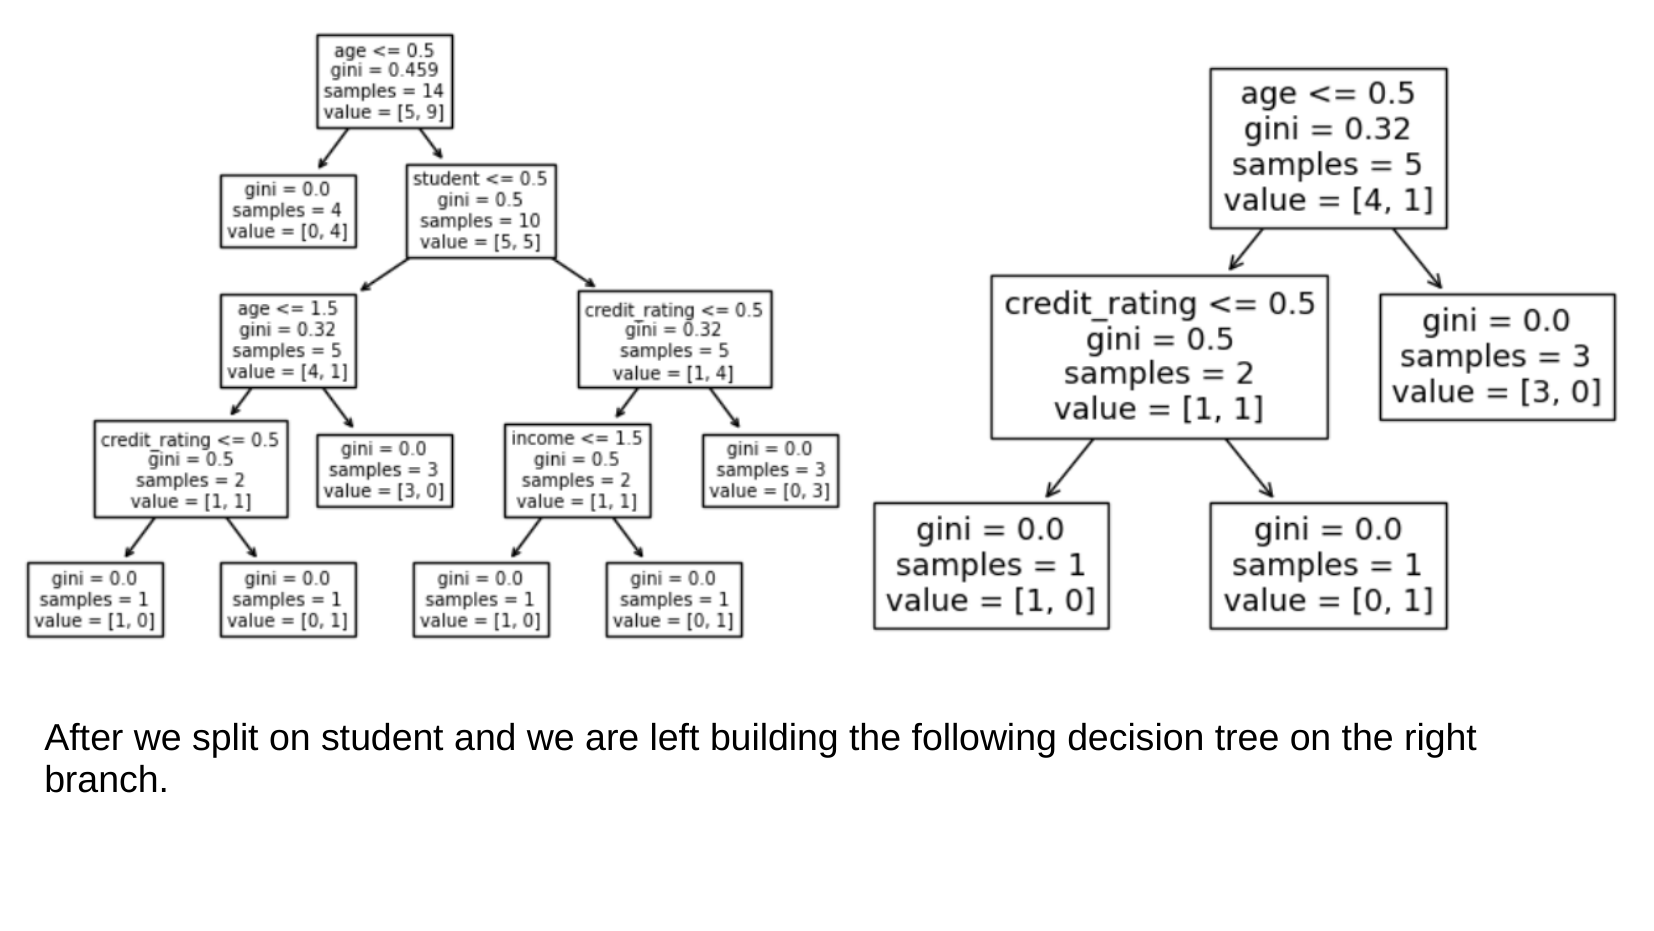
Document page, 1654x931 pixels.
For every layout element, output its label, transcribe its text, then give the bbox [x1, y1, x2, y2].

text_box After we split on student and we are left building the following decision tree on the right branch. [29, 708, 1625, 808]
picture [5, 27, 1646, 653]
